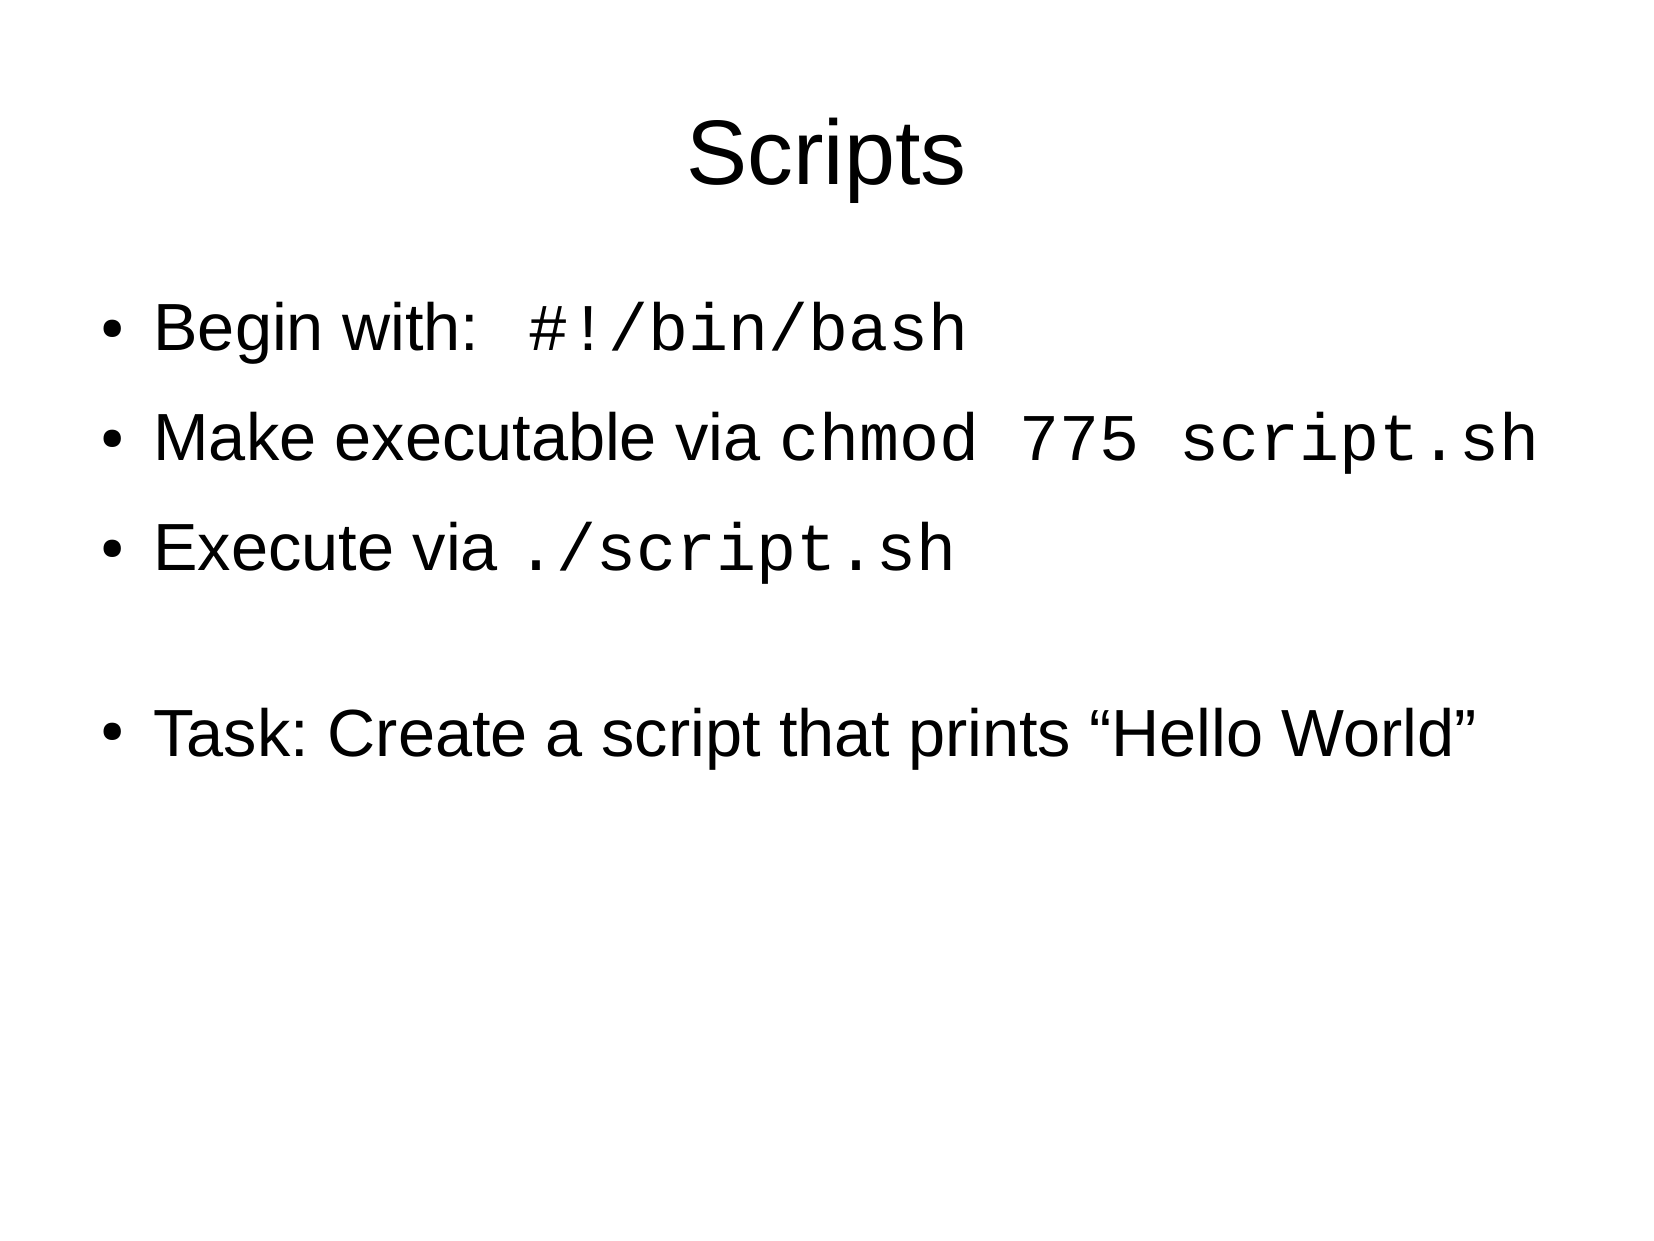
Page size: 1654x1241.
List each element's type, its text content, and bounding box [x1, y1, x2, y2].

list Begin with: #!/bin/bash Make executable via chmod 775 script.sh Execute via ./script.sh Task: Create a script that prints “Hello World” [82, 290, 1571, 1010]
title Scripts [82, 49, 1571, 257]
